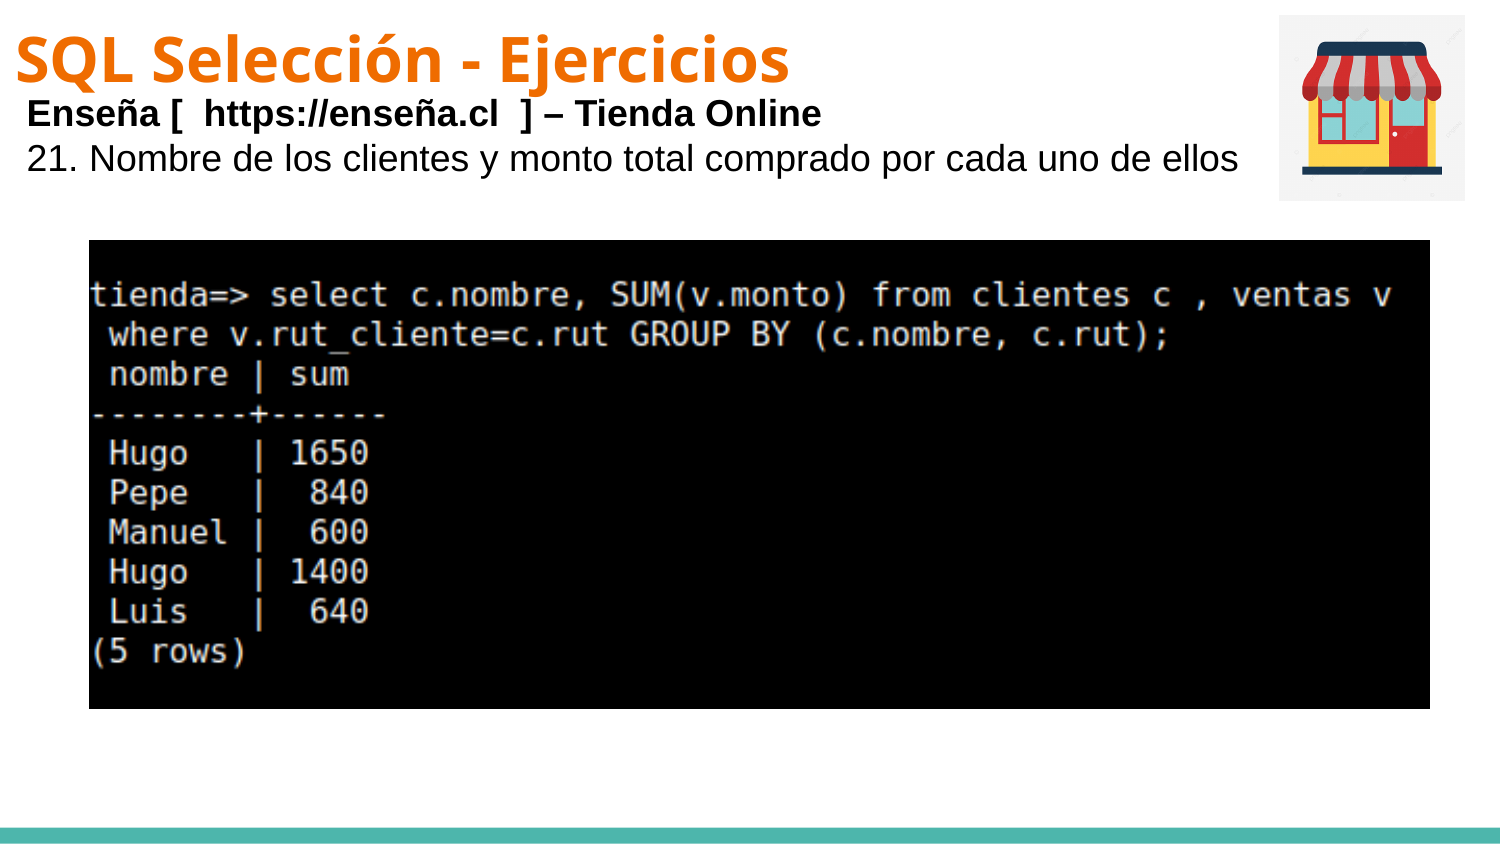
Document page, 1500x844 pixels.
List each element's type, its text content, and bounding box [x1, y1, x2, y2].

title SQL Selección - Ejercicios [0, 0, 1398, 116]
text_box Enseña [ https://enseña.cl ] – Tienda Online [11, 84, 1279, 129]
text_box 21. Nombre de los clientes y monto total comprado por cada uno de ellos [11, 129, 1430, 229]
picture [1279, 15, 1465, 201]
picture [89, 240, 1430, 709]
